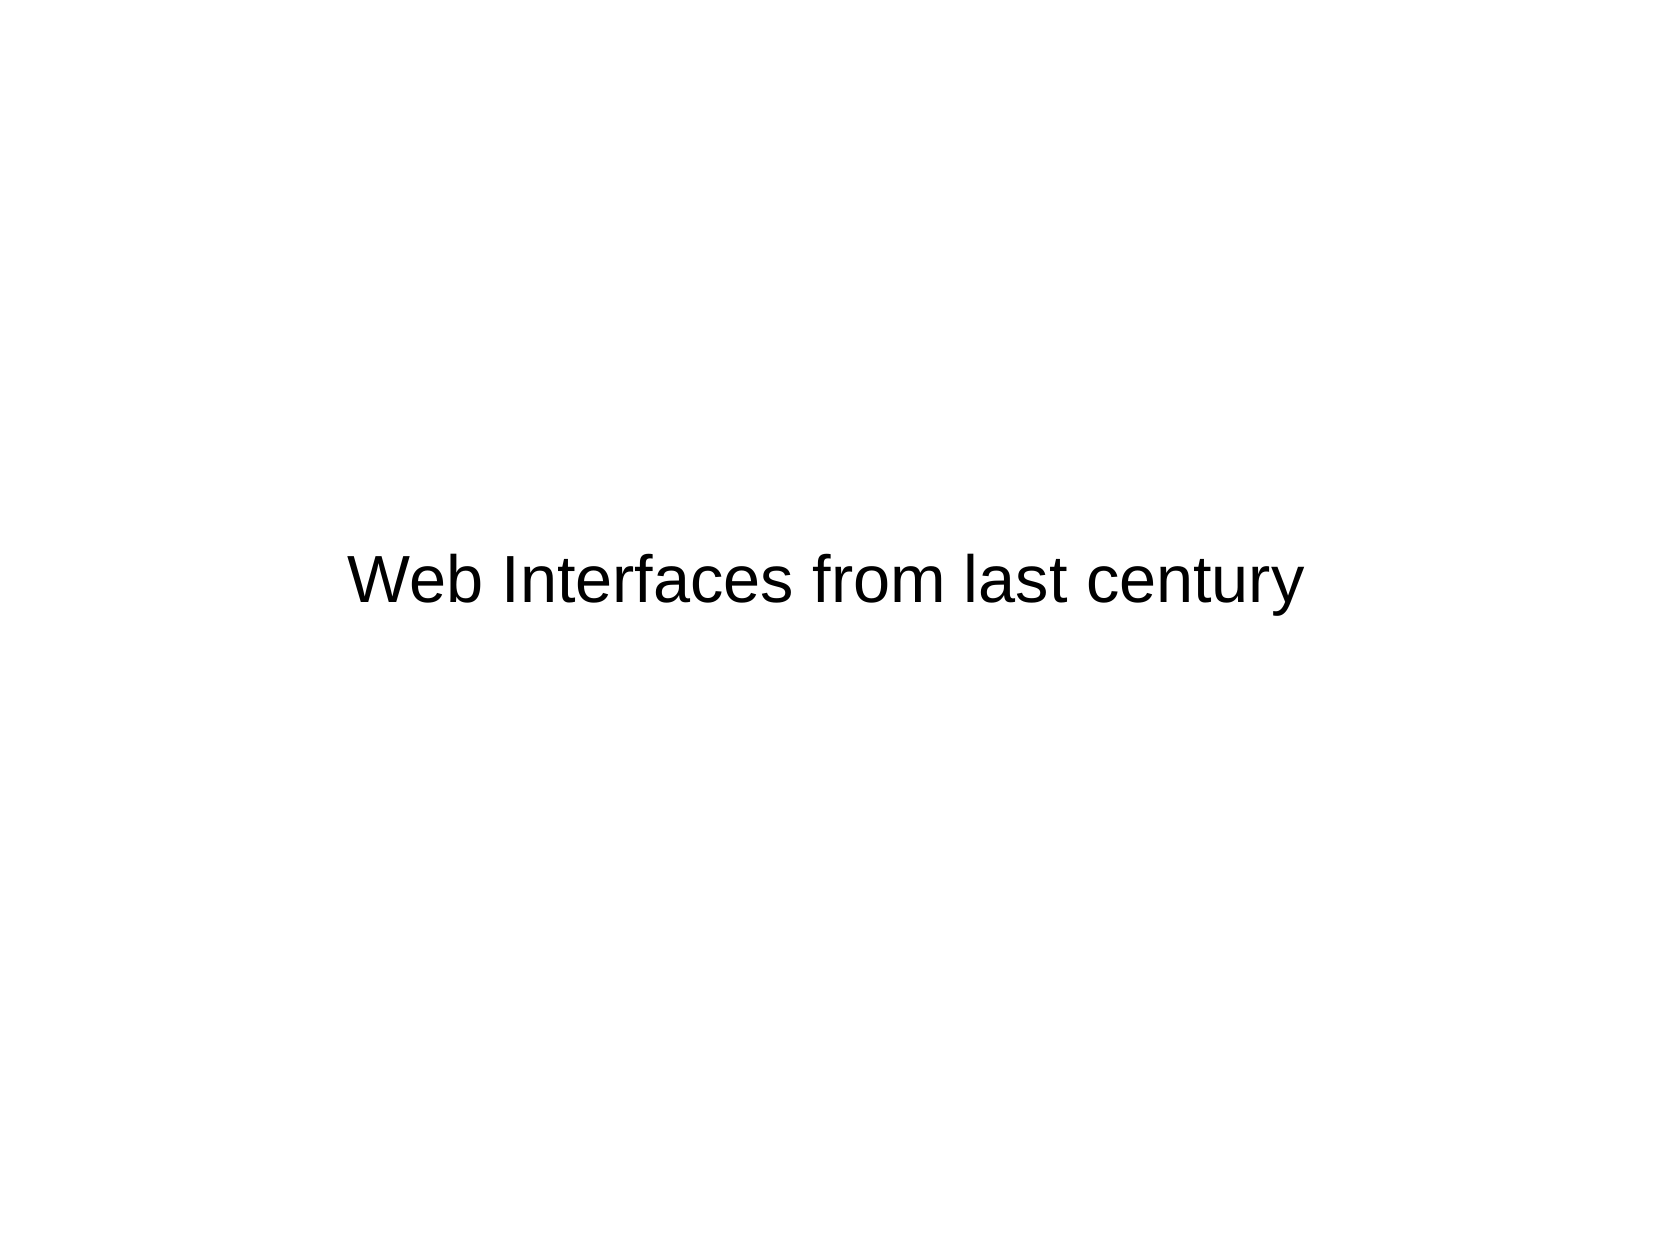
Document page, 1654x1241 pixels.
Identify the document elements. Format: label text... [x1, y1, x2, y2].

subtitle Web Interfaces from last century [82, 49, 1571, 1109]
